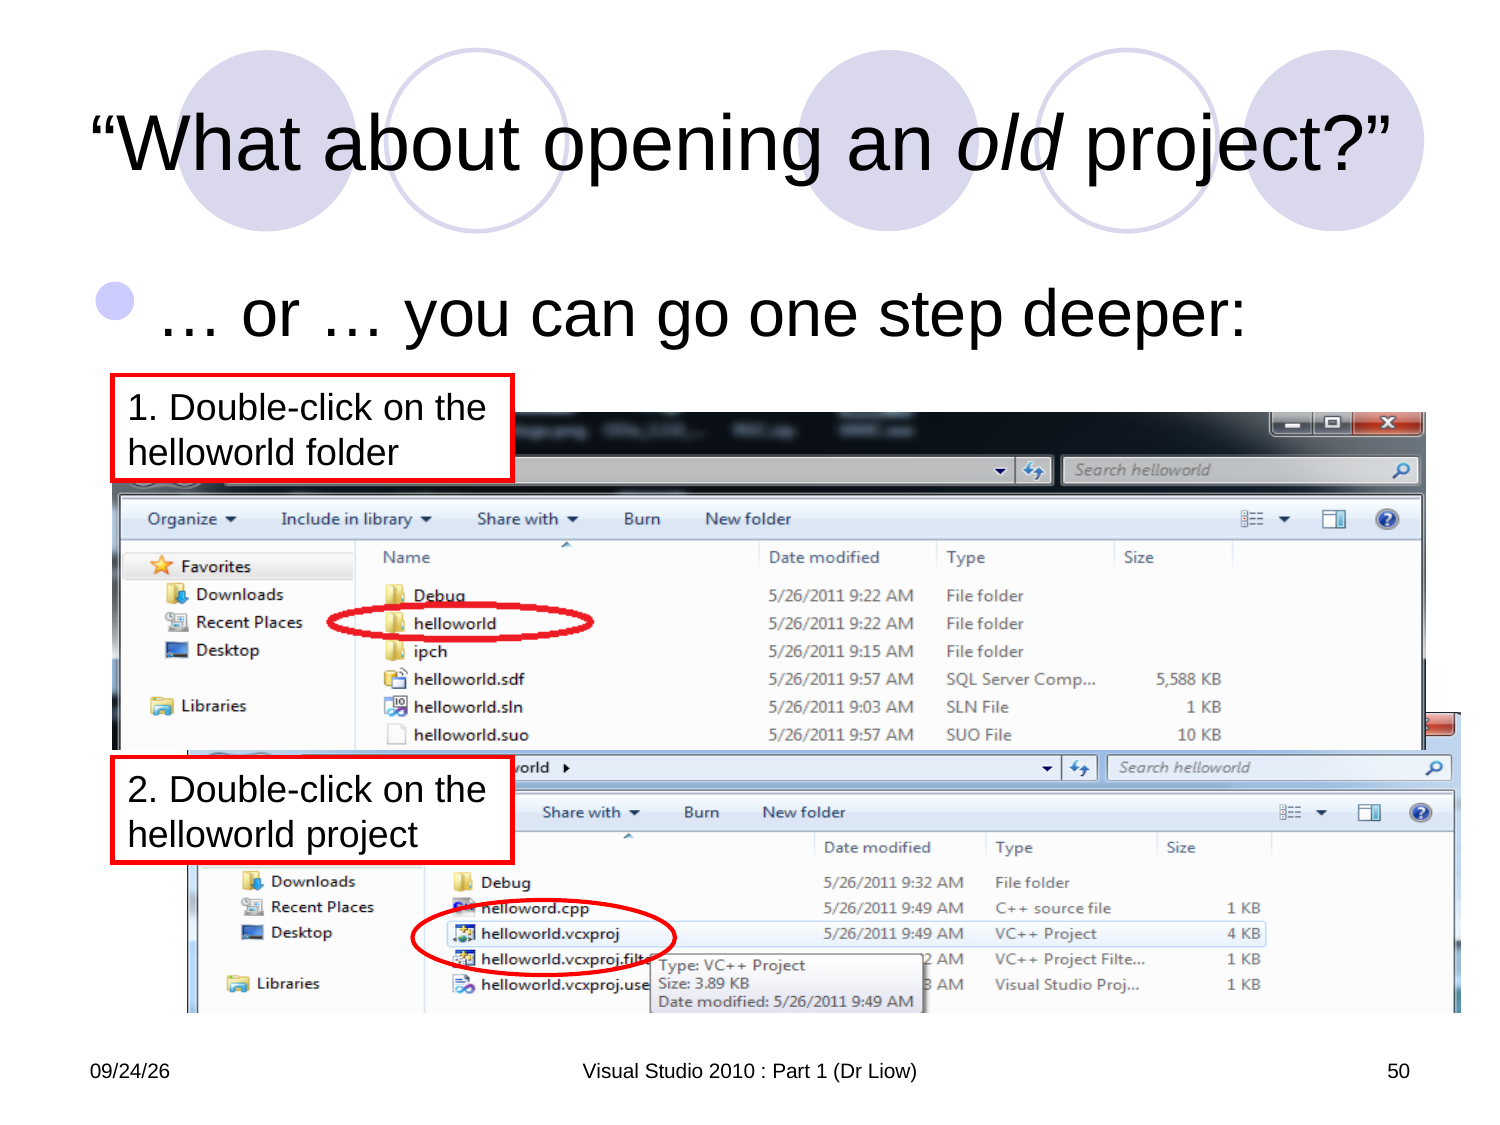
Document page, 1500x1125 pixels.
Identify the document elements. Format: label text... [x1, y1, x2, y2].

text_box 1. Double-click on the helloworld folder [112, 374, 513, 481]
text_box <number> [1074, 1049, 1426, 1101]
title “What about opening an old project?” [75, 45, 1426, 233]
picture [187, 712, 1461, 1013]
list … or … you can go one step deeper: [75, 262, 1426, 1006]
text_box Visual Studio 2010 : Part 1 (Dr Liow) [512, 1049, 988, 1101]
text_box 08/22/12 [74, 1049, 426, 1101]
text_box 2. Double-click on the helloworld project [112, 757, 513, 863]
